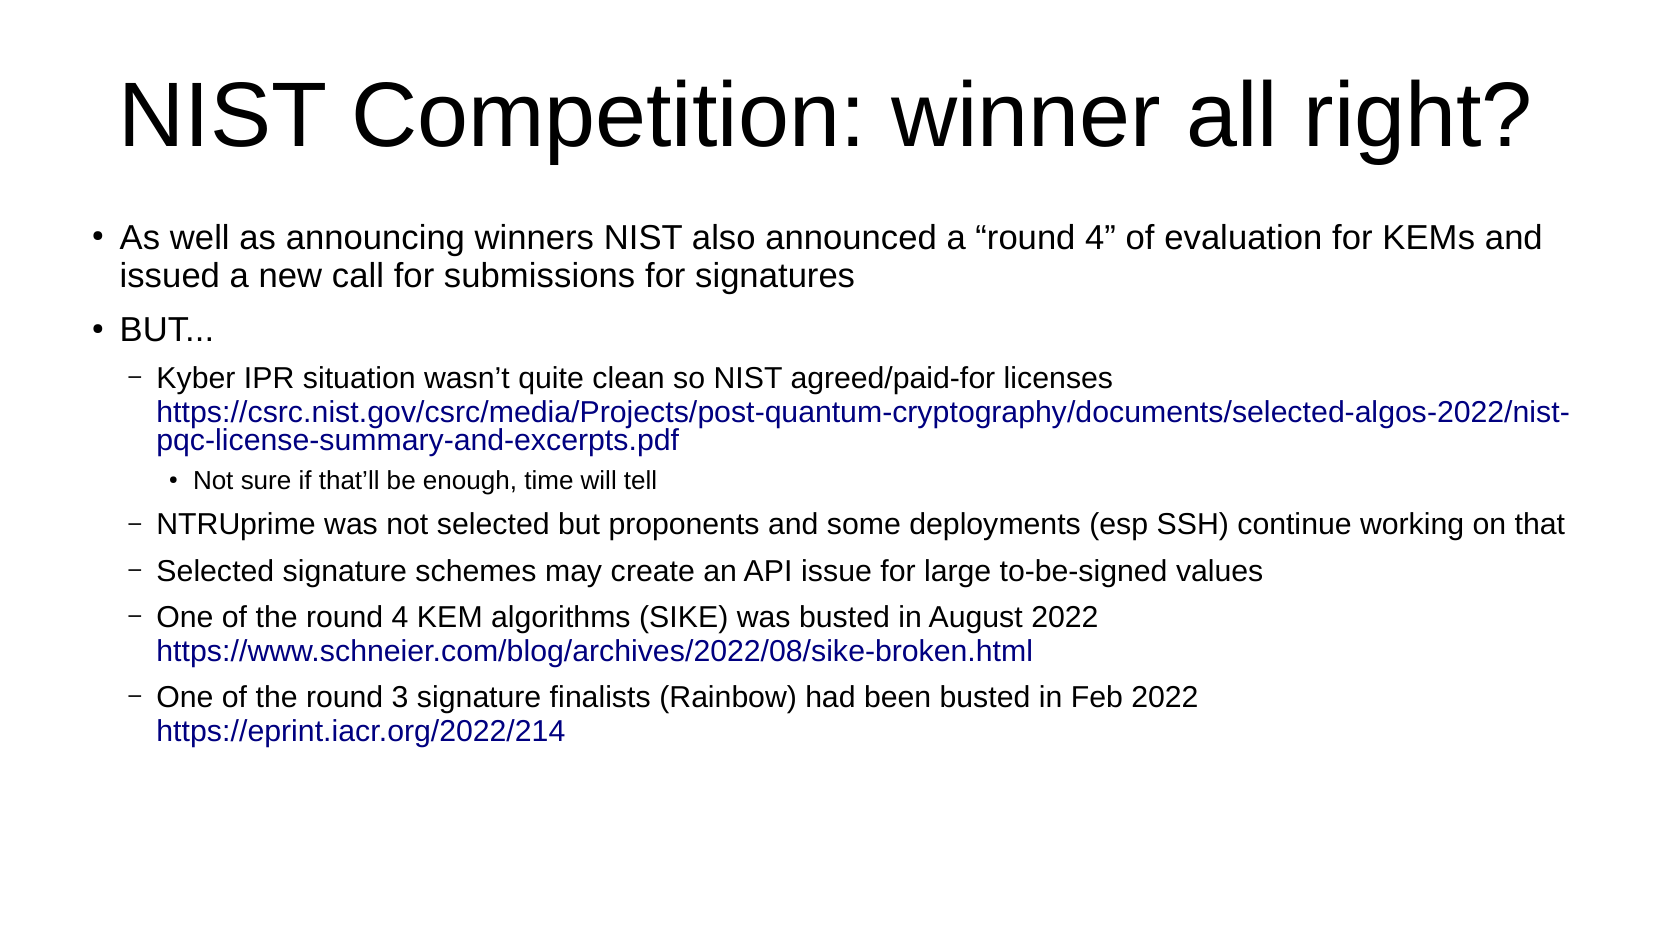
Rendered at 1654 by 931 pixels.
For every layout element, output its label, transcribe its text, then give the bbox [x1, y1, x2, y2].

title NIST Competition: winner all right? [82, 37, 1571, 193]
list As well as announcing winners NIST also announced a “round 4” of evaluation for KEMs and issued a new call for submissions for signatures BUT... Kyber IPR situation wasn’t quite clean so NIST agreed/paid-for licenses https://csrc.nist.gov/csrc/media/Projects/post-quantum-cryptography/documents/selected-algos-2022/nist-pqc-license-summary-and-excerpts.pdf Not sure if that’ll be enough, time will tell NTRUprime was not selected but proponents and some deployments (esp SSH) continue working on that Selected signature schemes may create an API issue for large to-be-signed values One of the round 4 KEM algorithms (SIKE) was busted in August 2022 https://www.schneier.com/blog/archives/2022/08/sike-broken.html One of the round 3 signature finalists (Rainbow) had been busted in Feb 2022 https://eprint.iacr.org/2022/214 [82, 217, 1571, 758]
